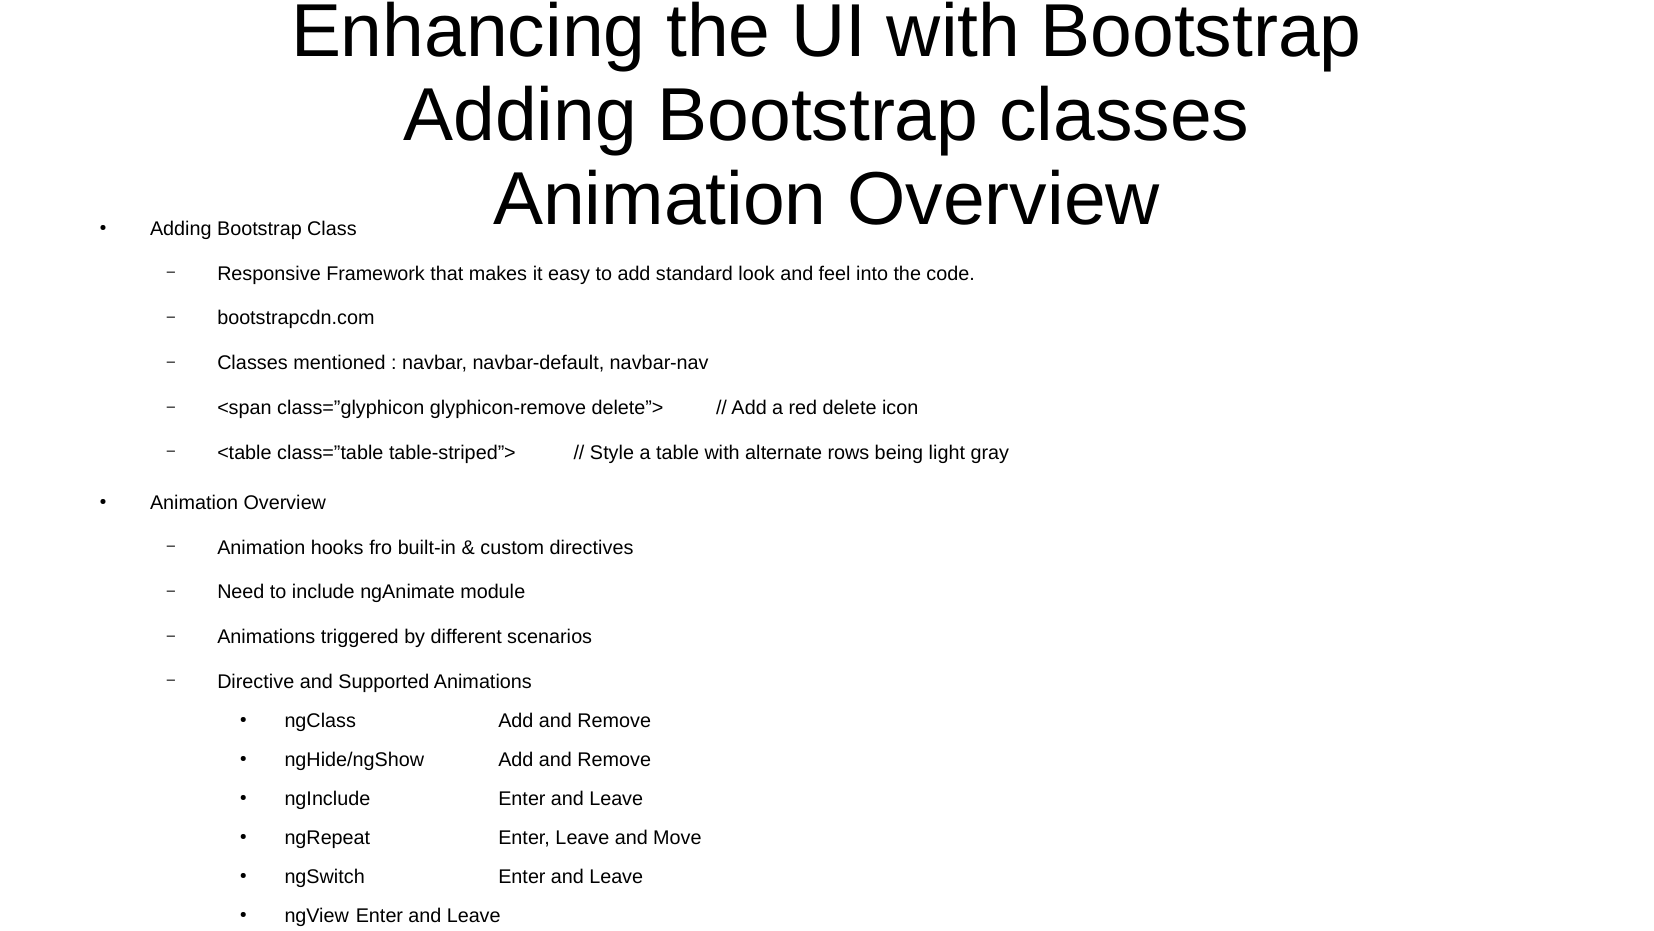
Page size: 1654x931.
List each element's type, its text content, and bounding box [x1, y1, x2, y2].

list Adding Bootstrap Class Responsive Framework that makes it easy to add standard look and feel into the code. bootstrapcdn.com Classes mentioned : navbar, navbar-default, navbar-nav <span class=”glyphicon glyphicon-remove delete”> // Add a red delete icon <table class=”table table-striped”> // Style a table with alternate rows being light gray Animation Overview Animation hooks fro built-in & custom directives Need to include ngAnimate module Animations triggered by different scenarios Directive and Supported Animations ngClass Add and Remove ngHide/ngShow Add and Remove ngInclude Enter and Leave ngRepeat Enter, Leave and Move ngSwitch Enter and Leave ngView Enter and Leave [82, 217, 1576, 931]
title Enhancing the UI with Bootstrap Adding Bootstrap classes Animation Overview [82, 0, 1571, 217]
